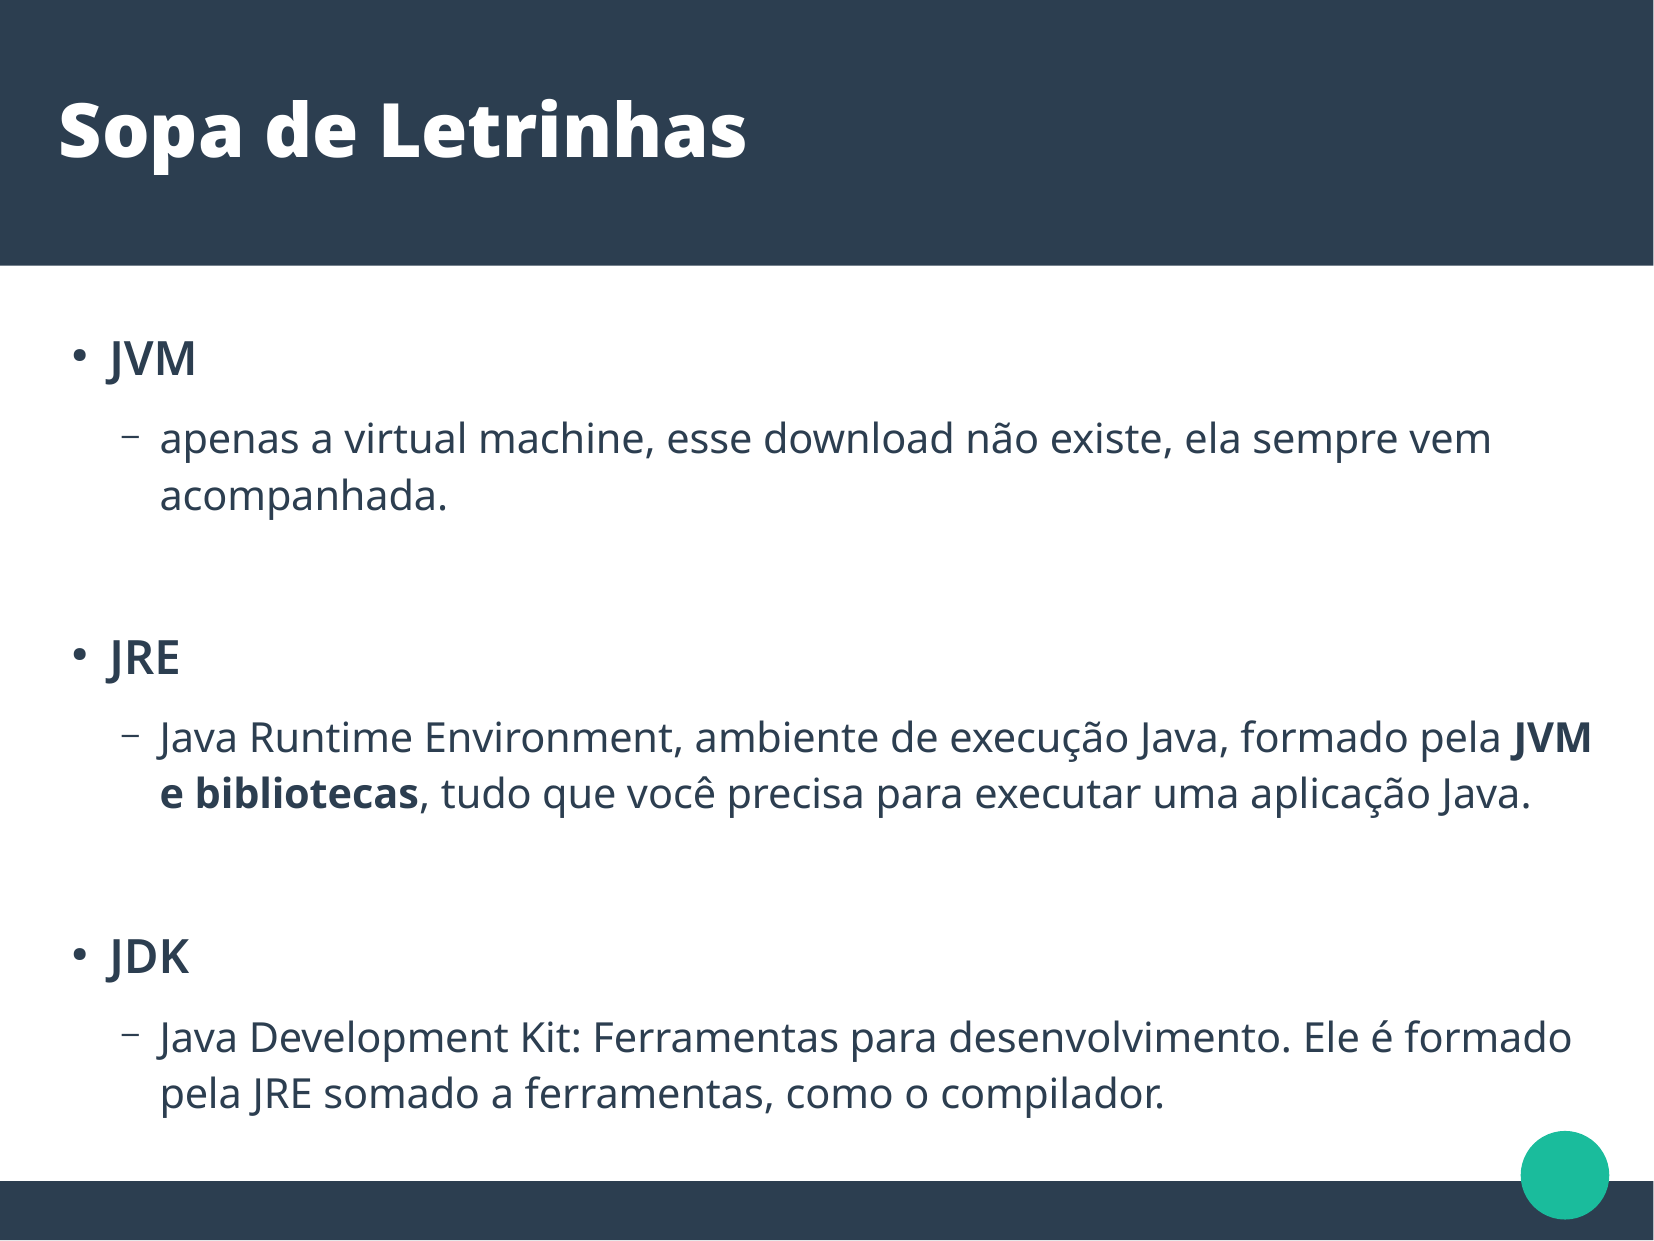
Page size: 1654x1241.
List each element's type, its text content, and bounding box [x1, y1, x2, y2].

title Sopa de Letrinhas [59, 49, 1595, 207]
list JVM apenas a virtual machine, esse download não existe, ela sempre vem acompanhada. JRE Java Runtime Environment, ambiente de execução Java, formado pela JVM e bibliotecas, tudo que você precisa para executar uma aplicação Java. JDK Java Development Kit: Ferramentas para desenvolvimento. Ele é formado pela JRE somado a ferramentas, como o compilador. [59, 324, 1595, 1152]
